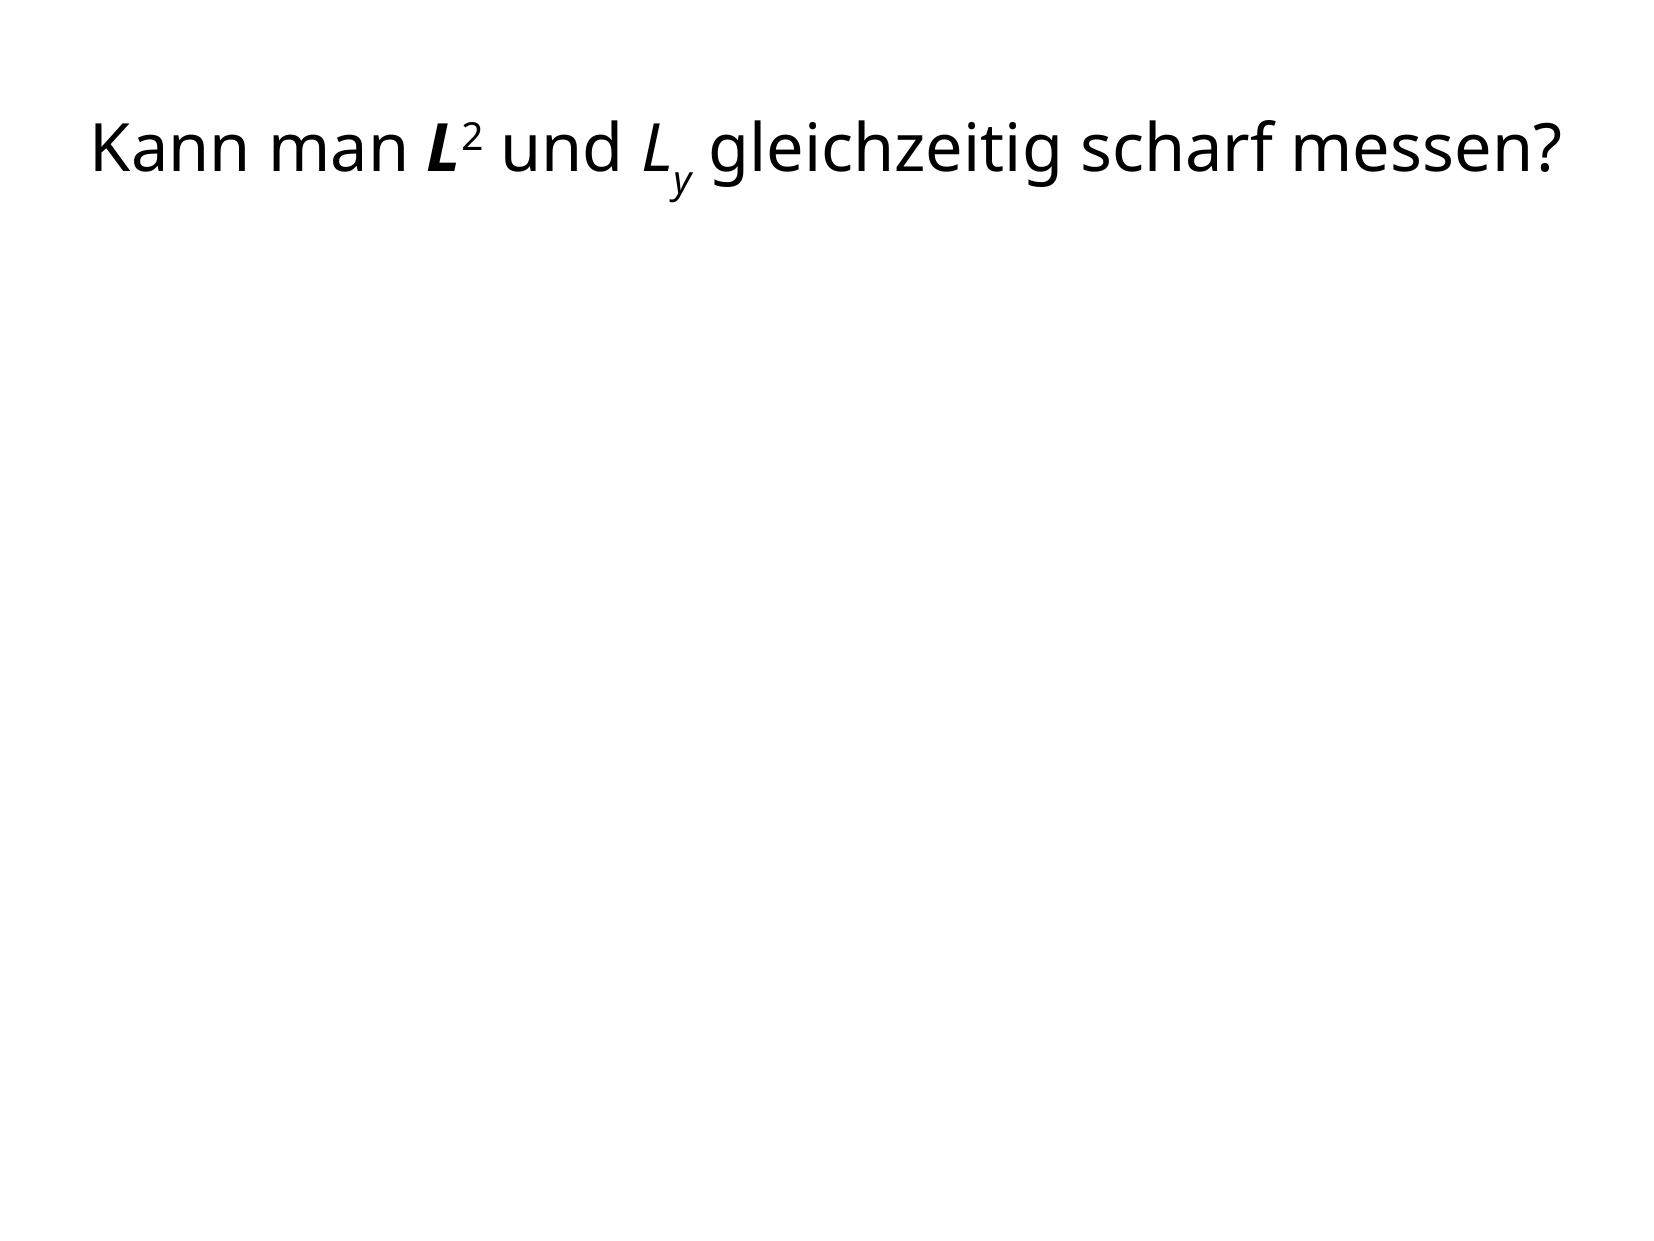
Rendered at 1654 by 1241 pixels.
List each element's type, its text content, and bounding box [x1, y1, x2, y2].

title Kann man L2 und Ly gleichzeitig scharf messen? [82, 49, 1571, 257]
